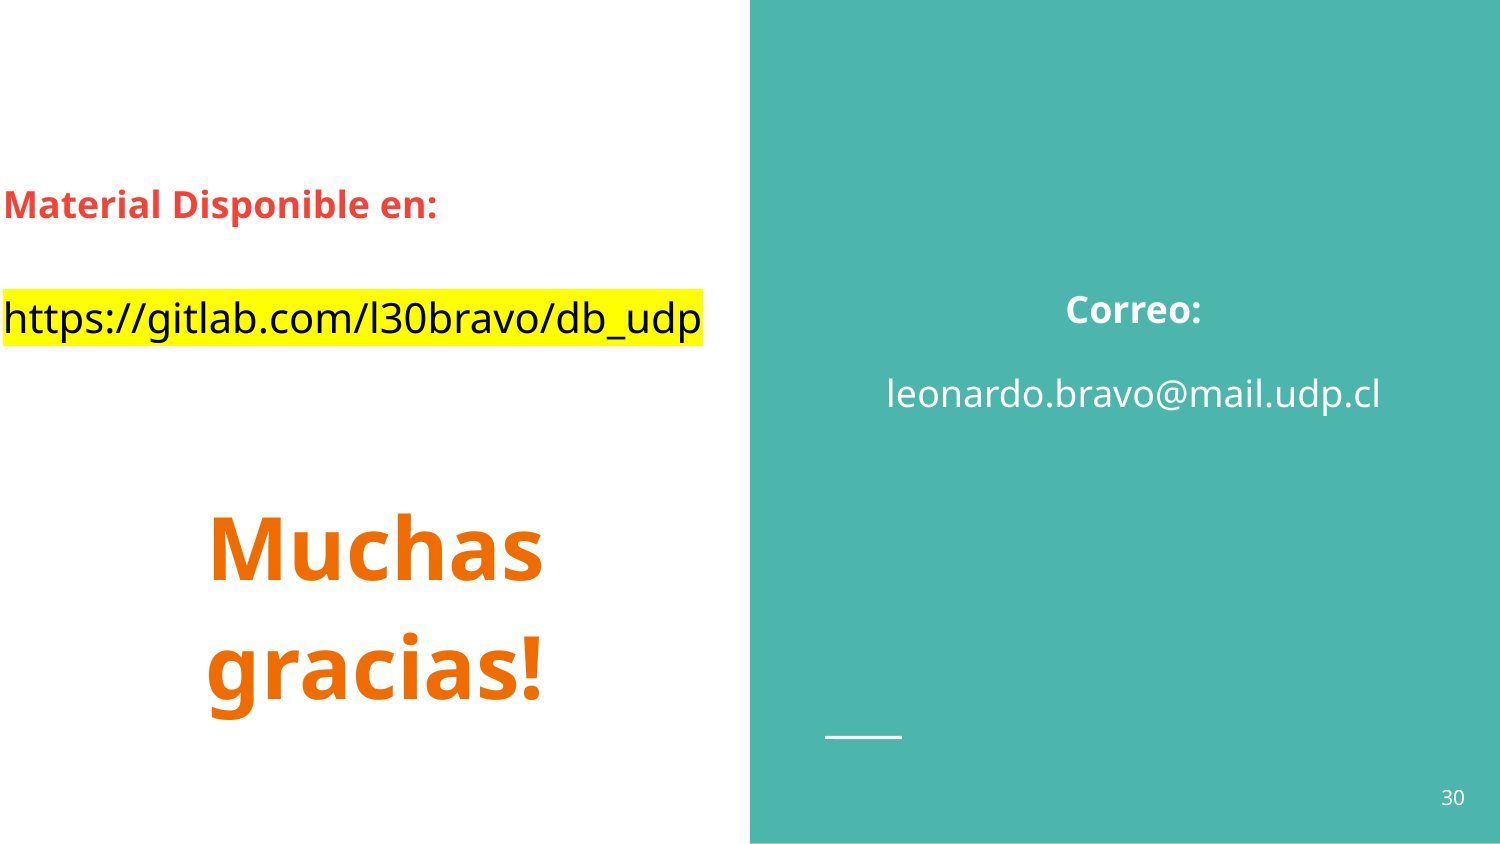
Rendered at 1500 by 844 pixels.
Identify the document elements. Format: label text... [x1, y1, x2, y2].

list Correo: leonardo.bravo@mail.udp.cl [767, 11, 1500, 844]
slide_number <number> [1389, 764, 1480, 830]
text_box Material Disponible en: https://gitlab.com/l30bravo/db_udp [0, 171, 792, 354]
title Muchas gracias! [43, 465, 708, 741]
